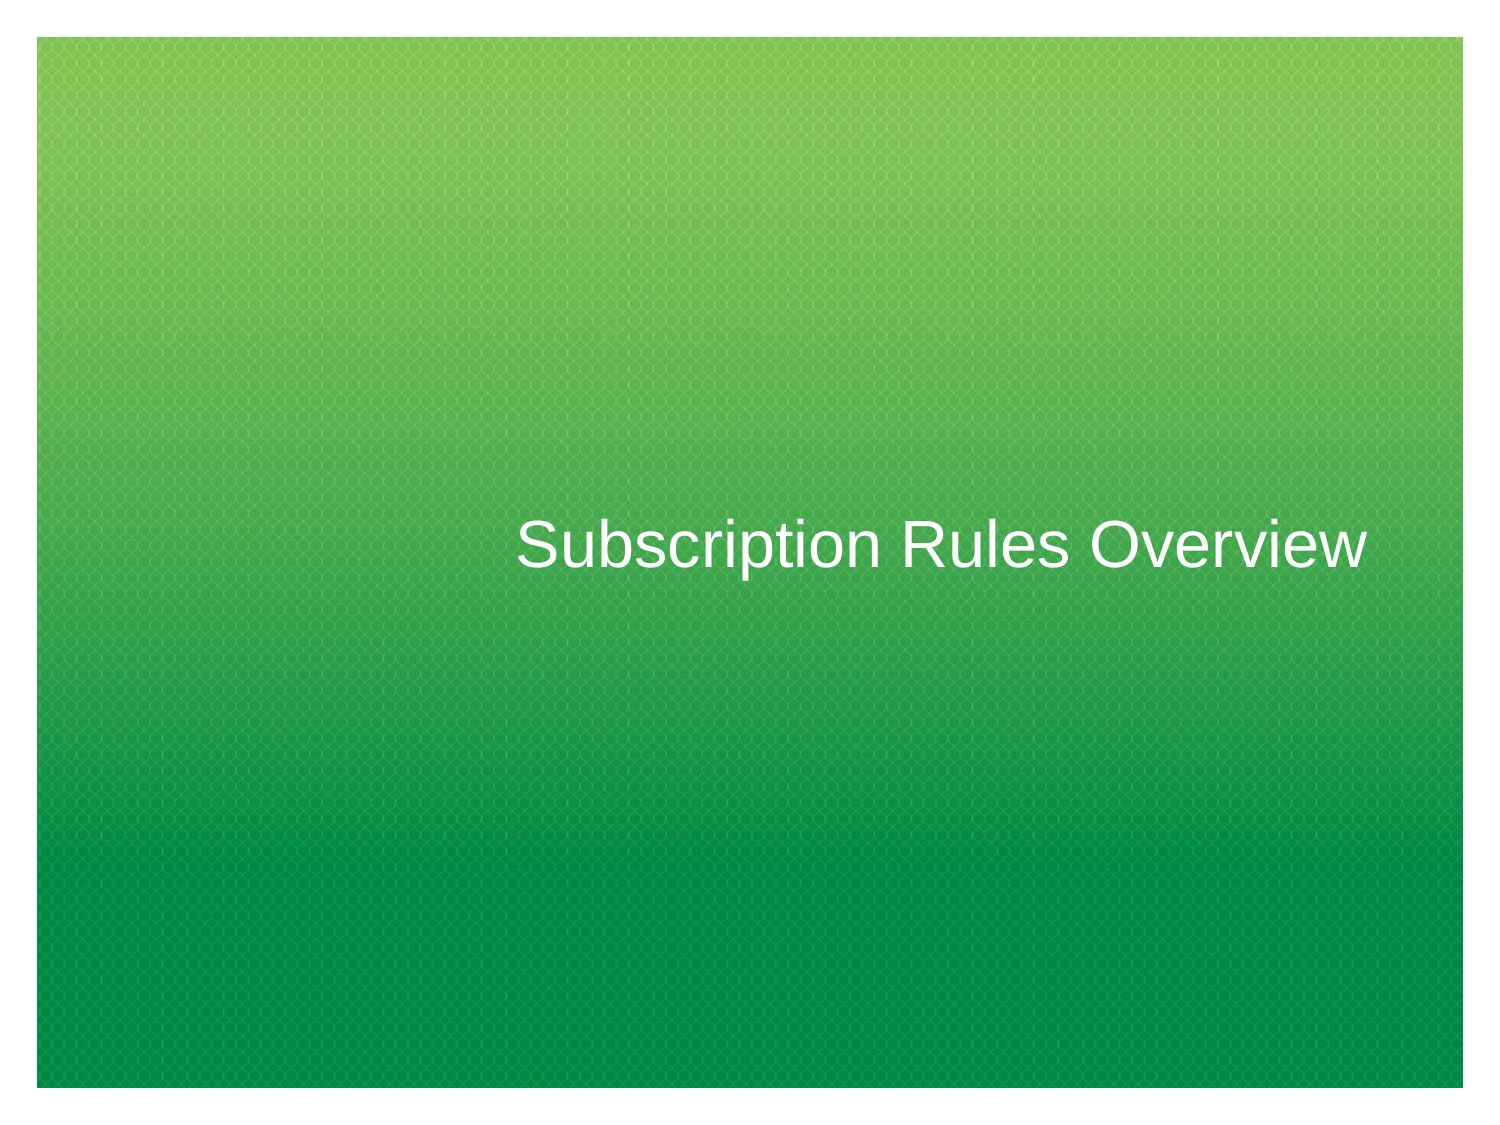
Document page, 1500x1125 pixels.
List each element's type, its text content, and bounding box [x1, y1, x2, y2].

picture [37, 37, 1463, 1088]
title Subscription Rules Overview [135, 450, 1369, 638]
